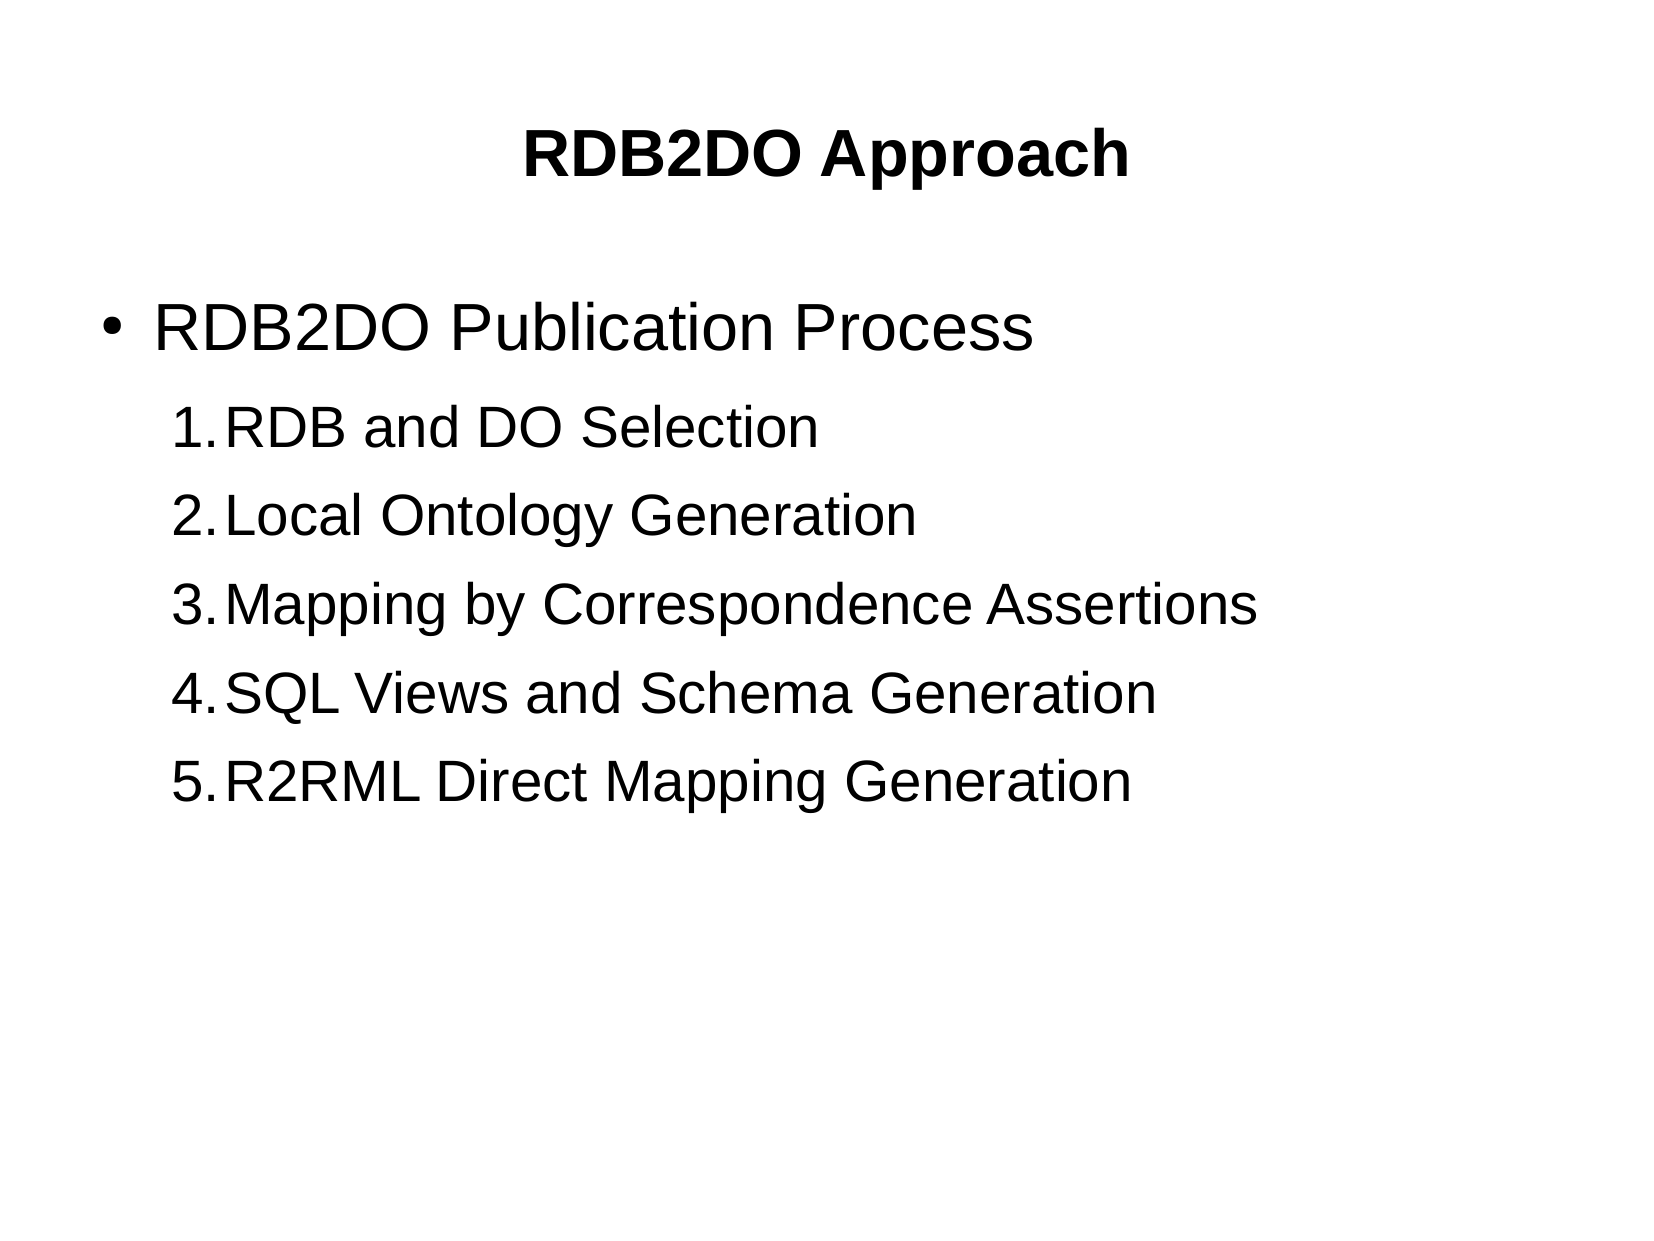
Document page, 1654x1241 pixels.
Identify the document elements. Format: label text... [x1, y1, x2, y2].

list RDB2DO Publication Process RDB and DO Selection Local Ontology Generation Mapping by Correspondence Assertions SQL Views and Schema Generation R2RML Direct Mapping Generation [82, 290, 1571, 1094]
title RDB2DO Approach [82, 56, 1571, 250]
